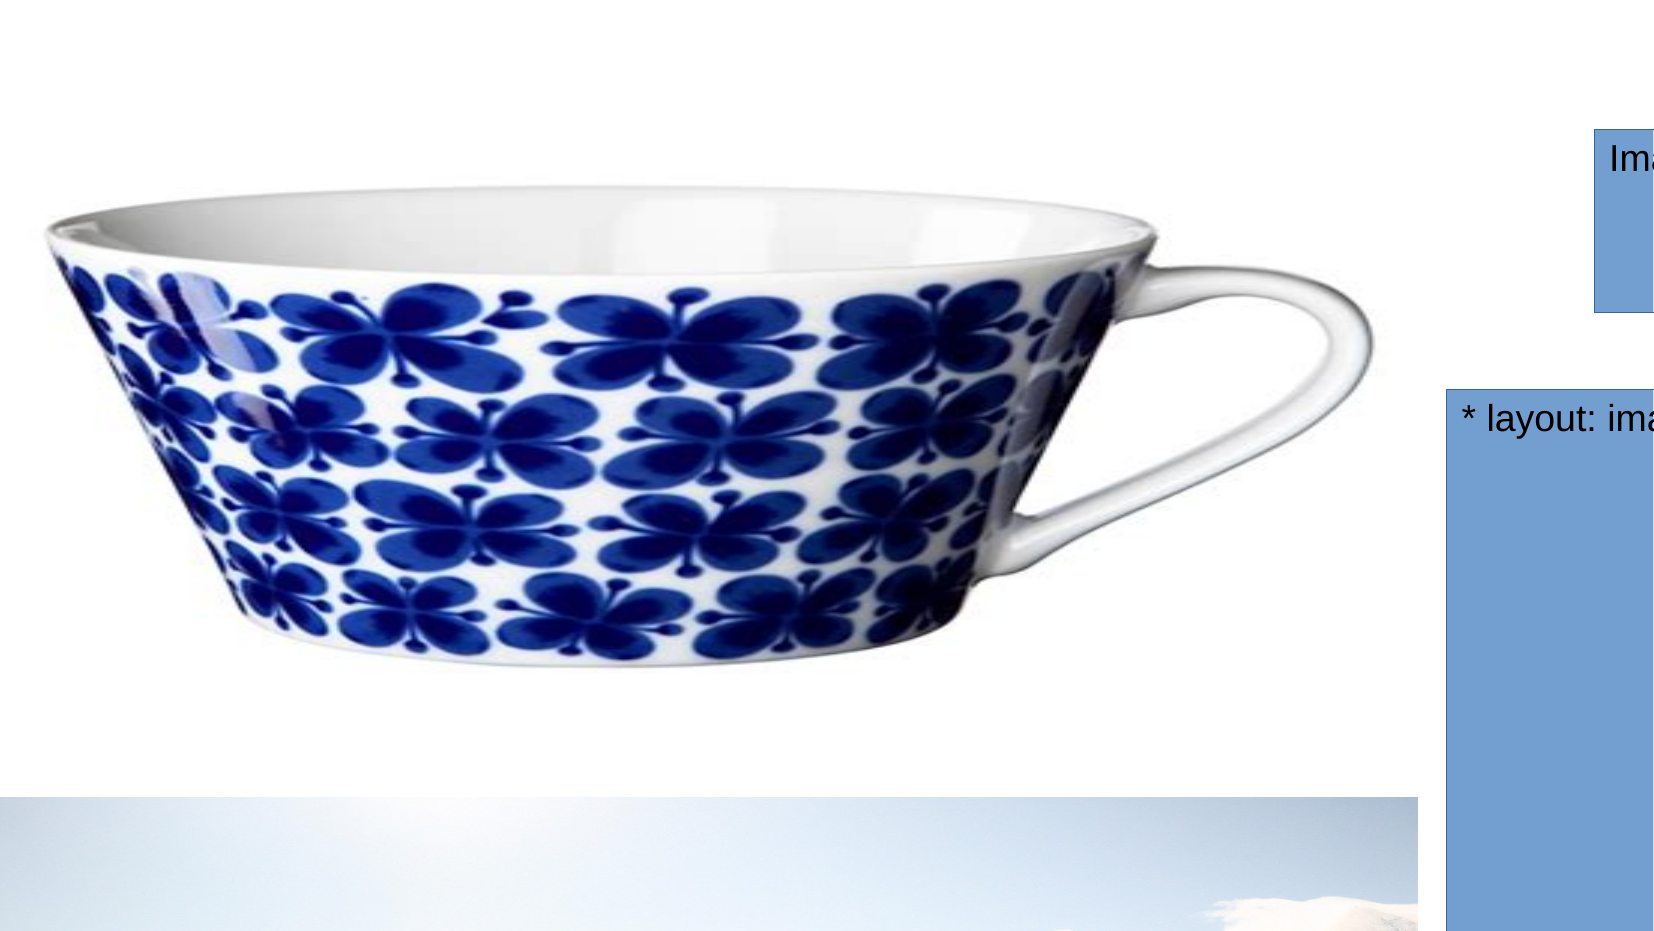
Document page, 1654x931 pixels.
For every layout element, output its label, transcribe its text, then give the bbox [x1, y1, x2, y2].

text_box Image left [1594, 129, 1654, 313]
text_box * layout: image_left_half * packed_images: true * And the final bullet [1446, 389, 1654, 931]
picture [0, 0, 1418, 931]
